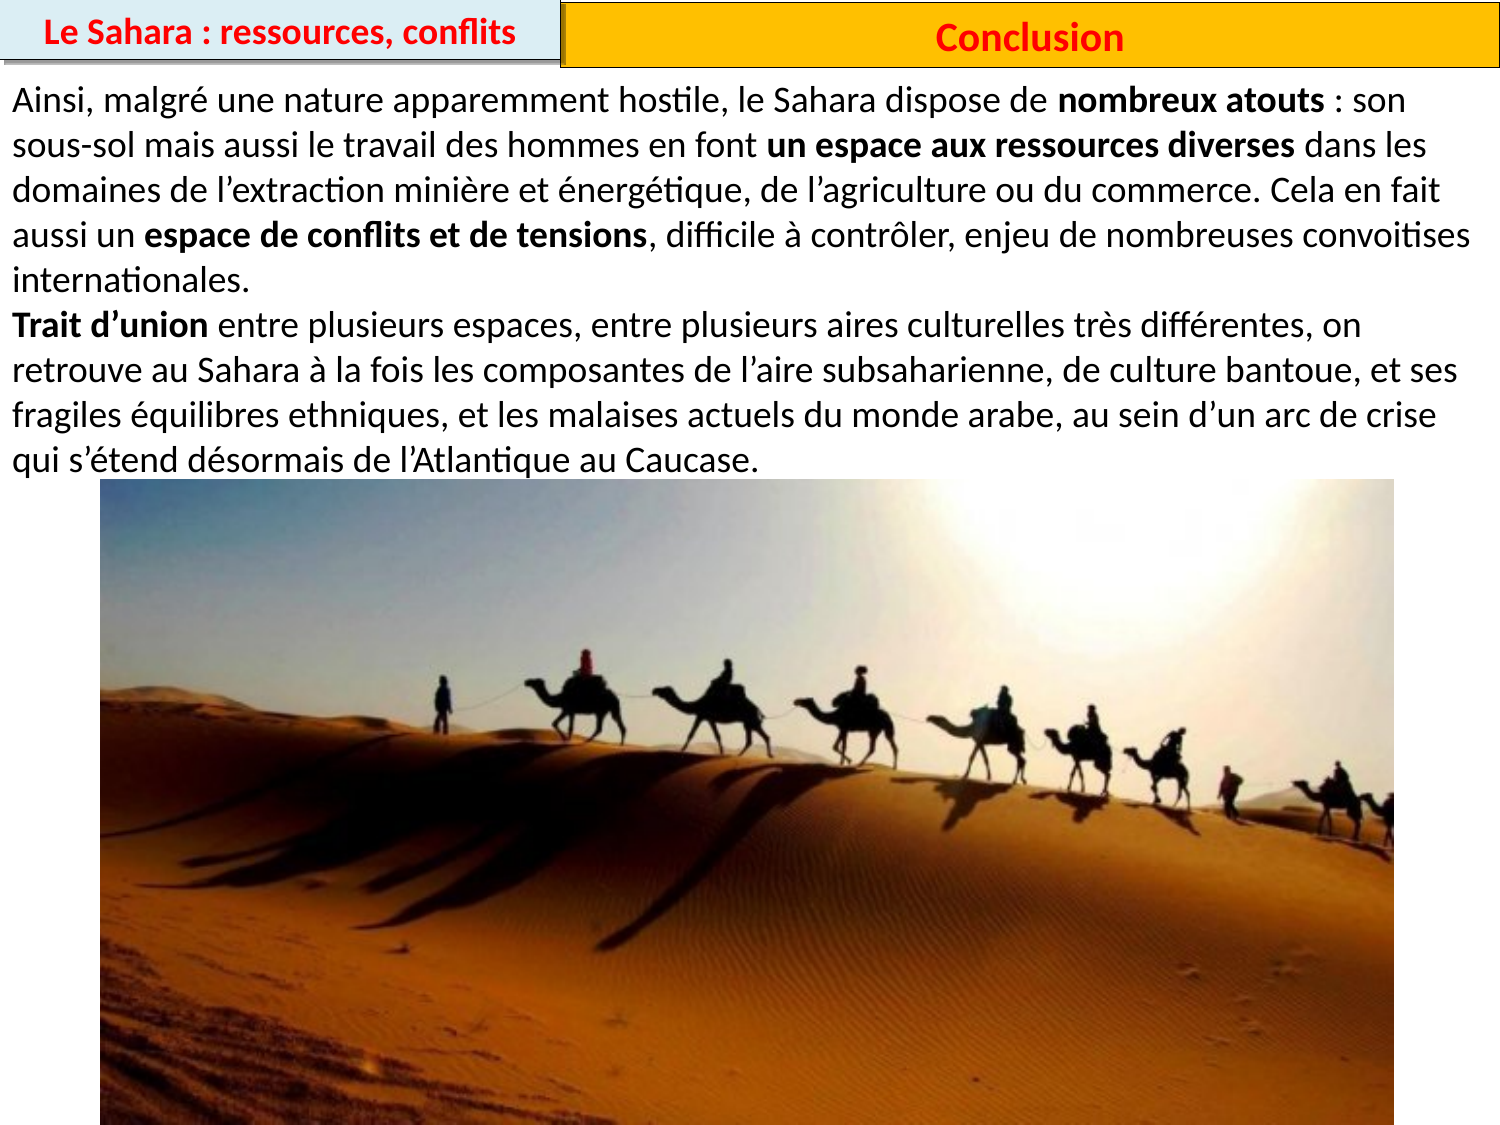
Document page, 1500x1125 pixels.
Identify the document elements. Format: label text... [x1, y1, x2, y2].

text_box Ainsi, malgré une nature apparemment hostile, le Sahara dispose de nombreux atouts : son sous-sol mais aussi le travail des hommes en font un espace aux ressources diverses dans les domaines de l’extraction minière et énergétique, de l’agriculture ou du commerce. Cela en fait aussi un espace de conflits et de tensions, difficile à contrôler, enjeu de nombreuses convoitises internationales. Trait d’union entre plusieurs espaces, entre plusieurs aires culturelles très différentes, on retrouve au Sahara à la fois les composantes de l’aire subsaharienne, de culture bantoue, et ses fragiles équilibres ethniques, et les malaises actuels du monde arabe, au sein d’un arc de crise qui s’étend désormais de l’Atlantique au Caucase. [0, 68, 1498, 488]
text_box Conclusion [560, 2, 1500, 68]
picture [100, 479, 1394, 1125]
text_box Le Sahara : ressources, conflits [0, 0, 561, 60]
